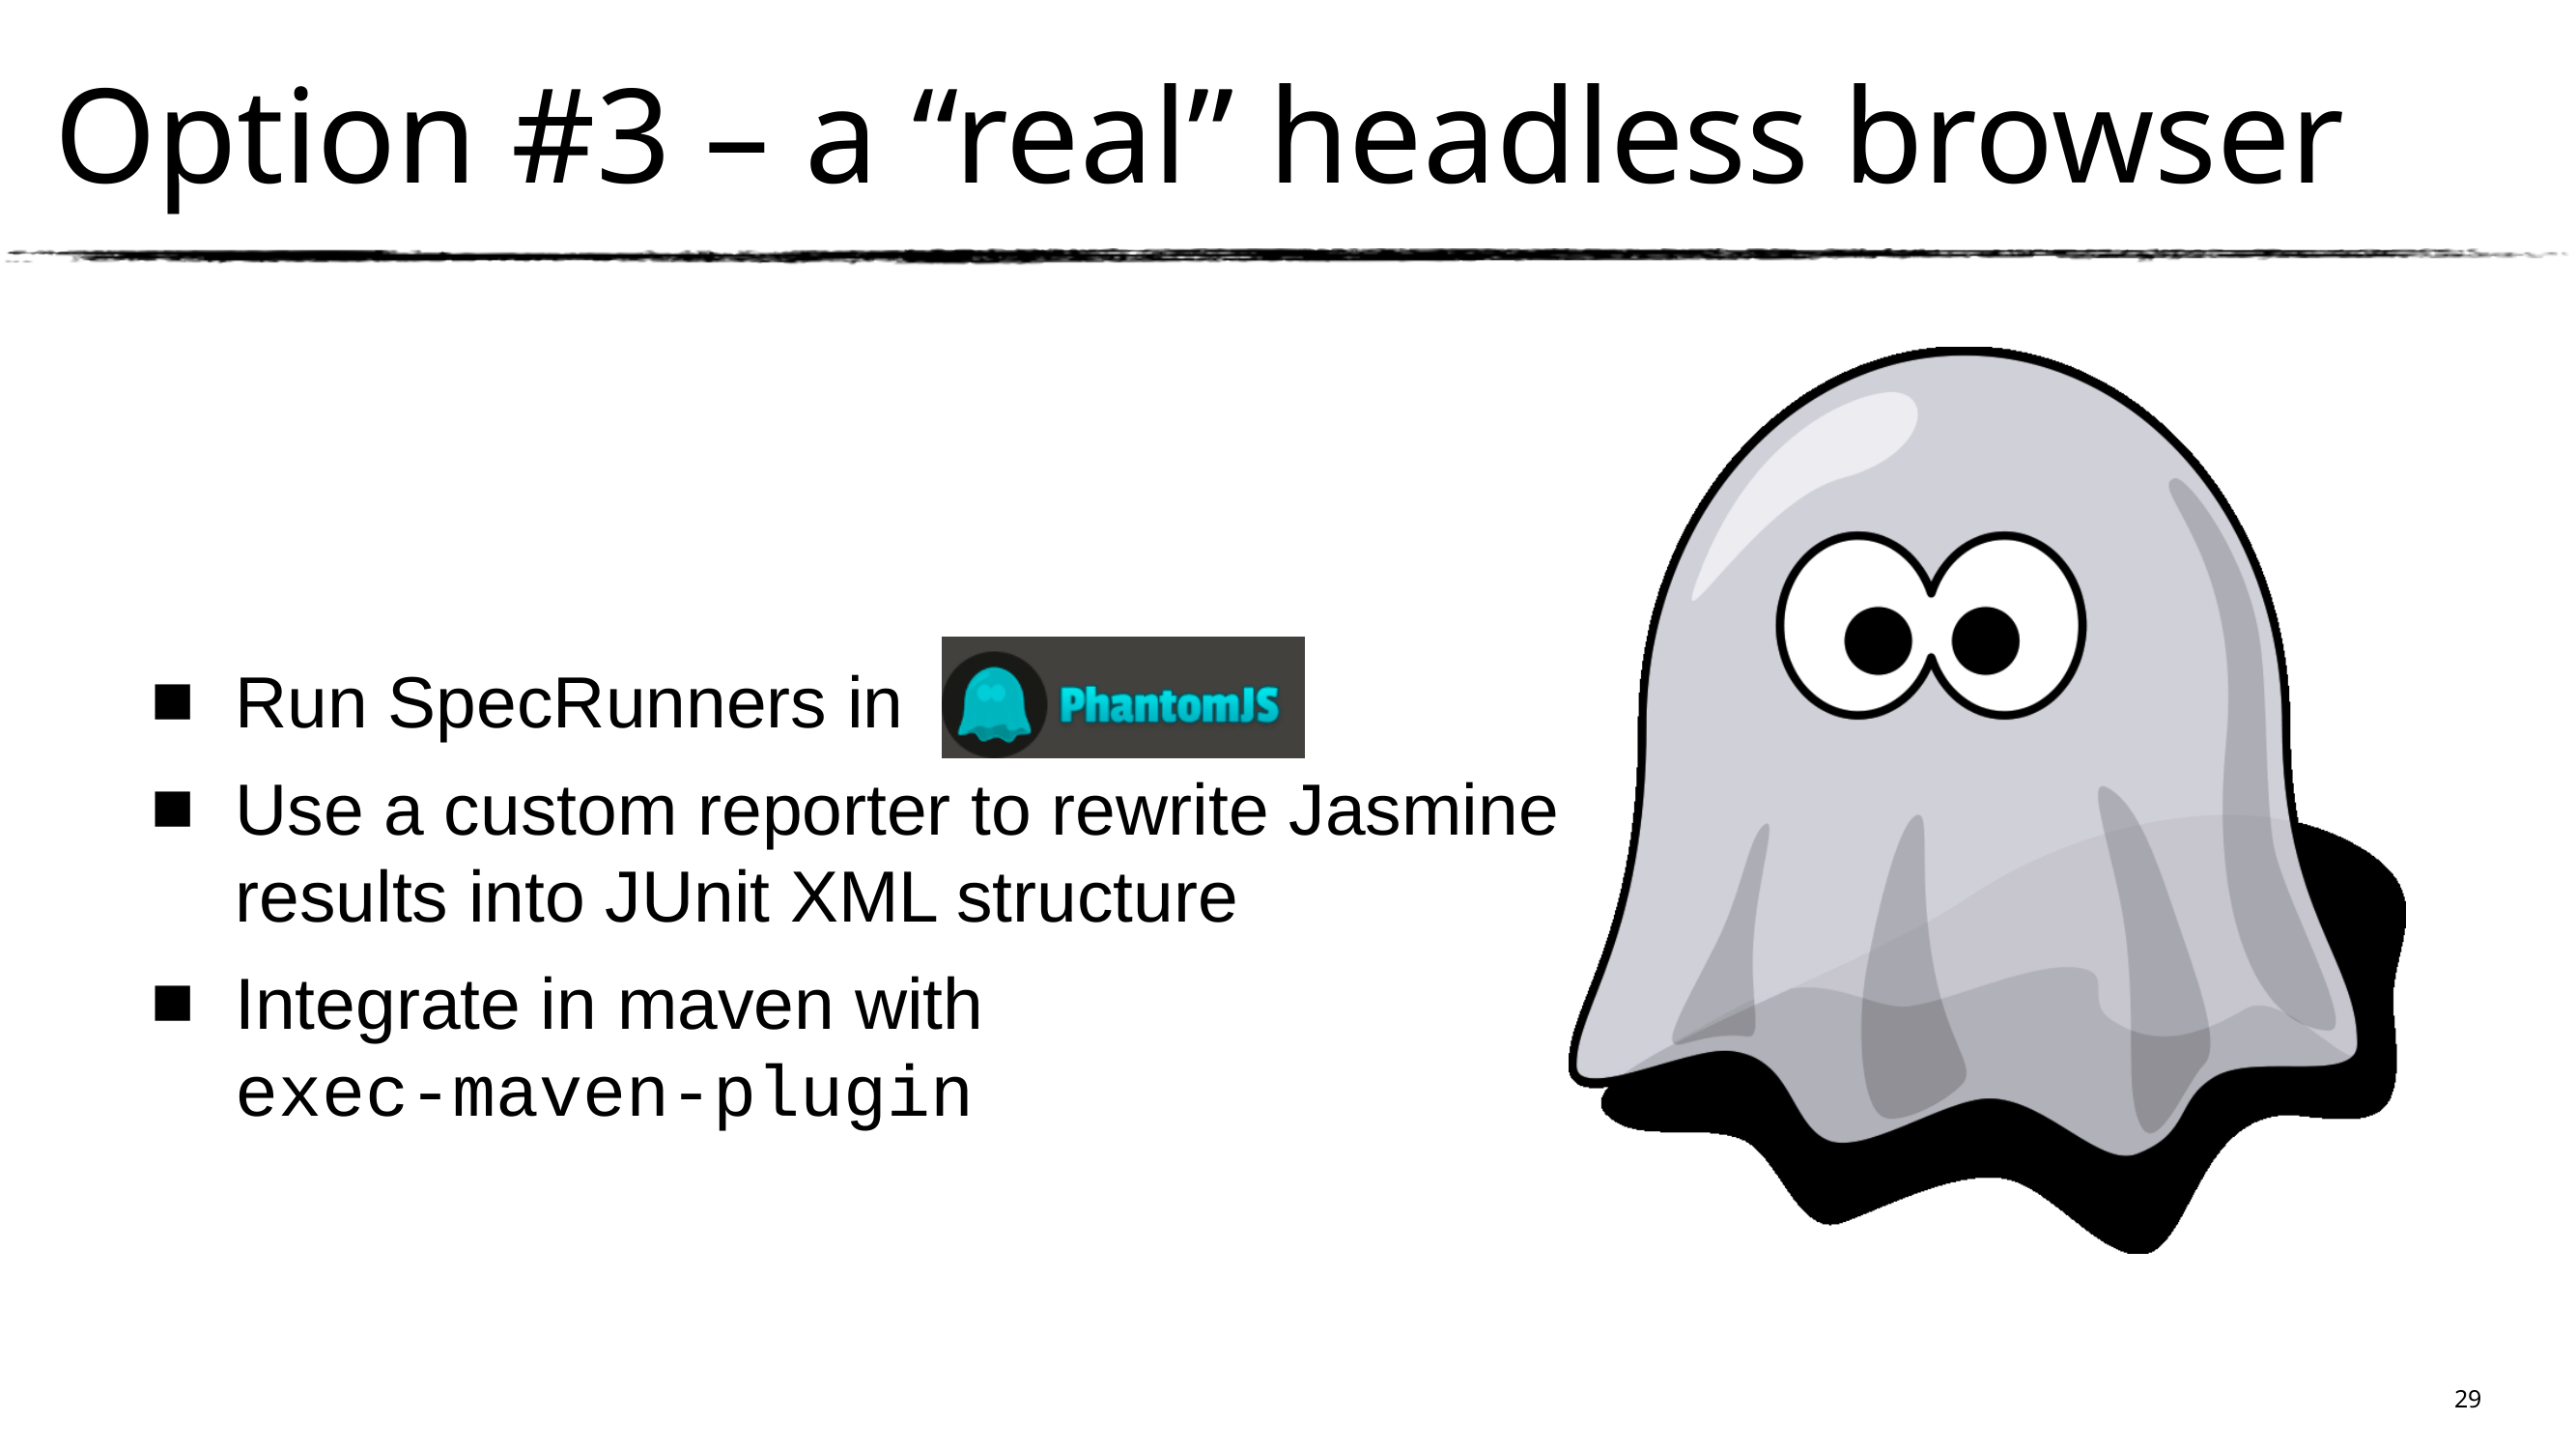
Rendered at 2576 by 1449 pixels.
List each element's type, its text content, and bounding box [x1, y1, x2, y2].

text_box Option #3 – a “real” headless browser [45, 12, 2528, 250]
text_box <number> [2447, 1376, 2490, 1421]
picture [1569, 347, 2406, 1254]
text_box Run SpecRunners in Use a custom reporter to rewrite Jasmine results into JUnit XML structure Integrate in maven with exec-maven-plugin [116, 326, 2457, 1387]
picture [0, 248, 2576, 268]
picture [942, 637, 1305, 758]
